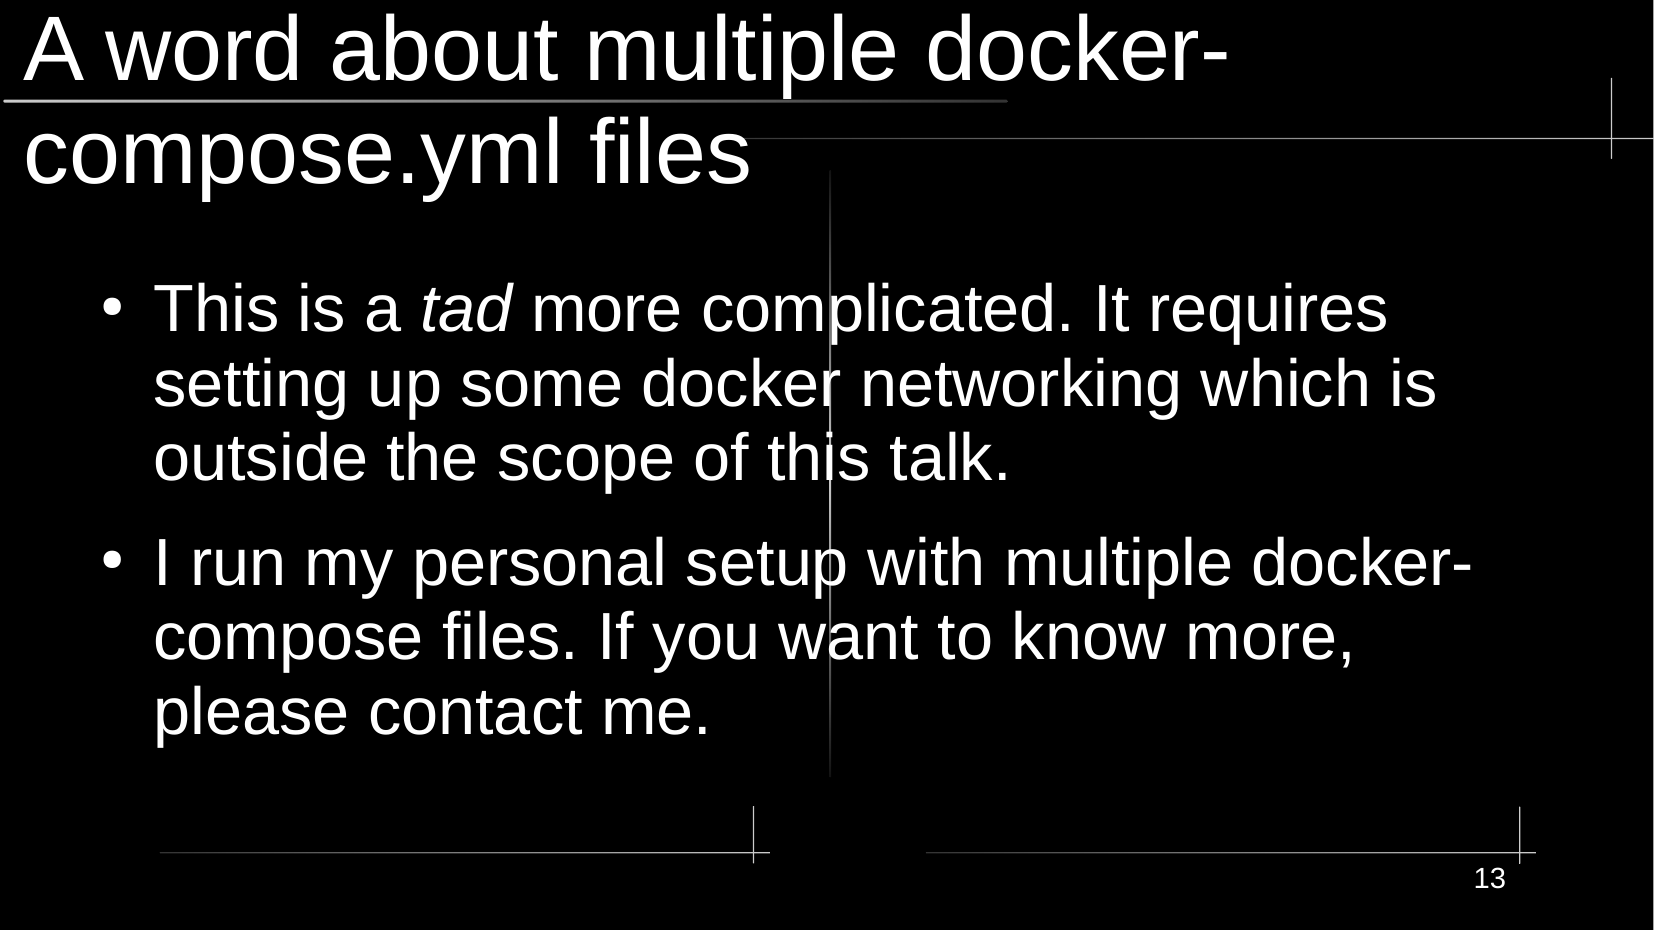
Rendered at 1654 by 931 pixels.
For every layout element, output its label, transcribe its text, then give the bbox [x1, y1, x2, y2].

list This is a tad more complicated. It requires setting up some docker networking which is outside the scope of this talk. I run my personal setup with multiple docker-compose files. If you want to know more, please contact me. [82, 270, 1571, 811]
title A word about multiple docker-compose.yml files [23, 0, 1589, 203]
